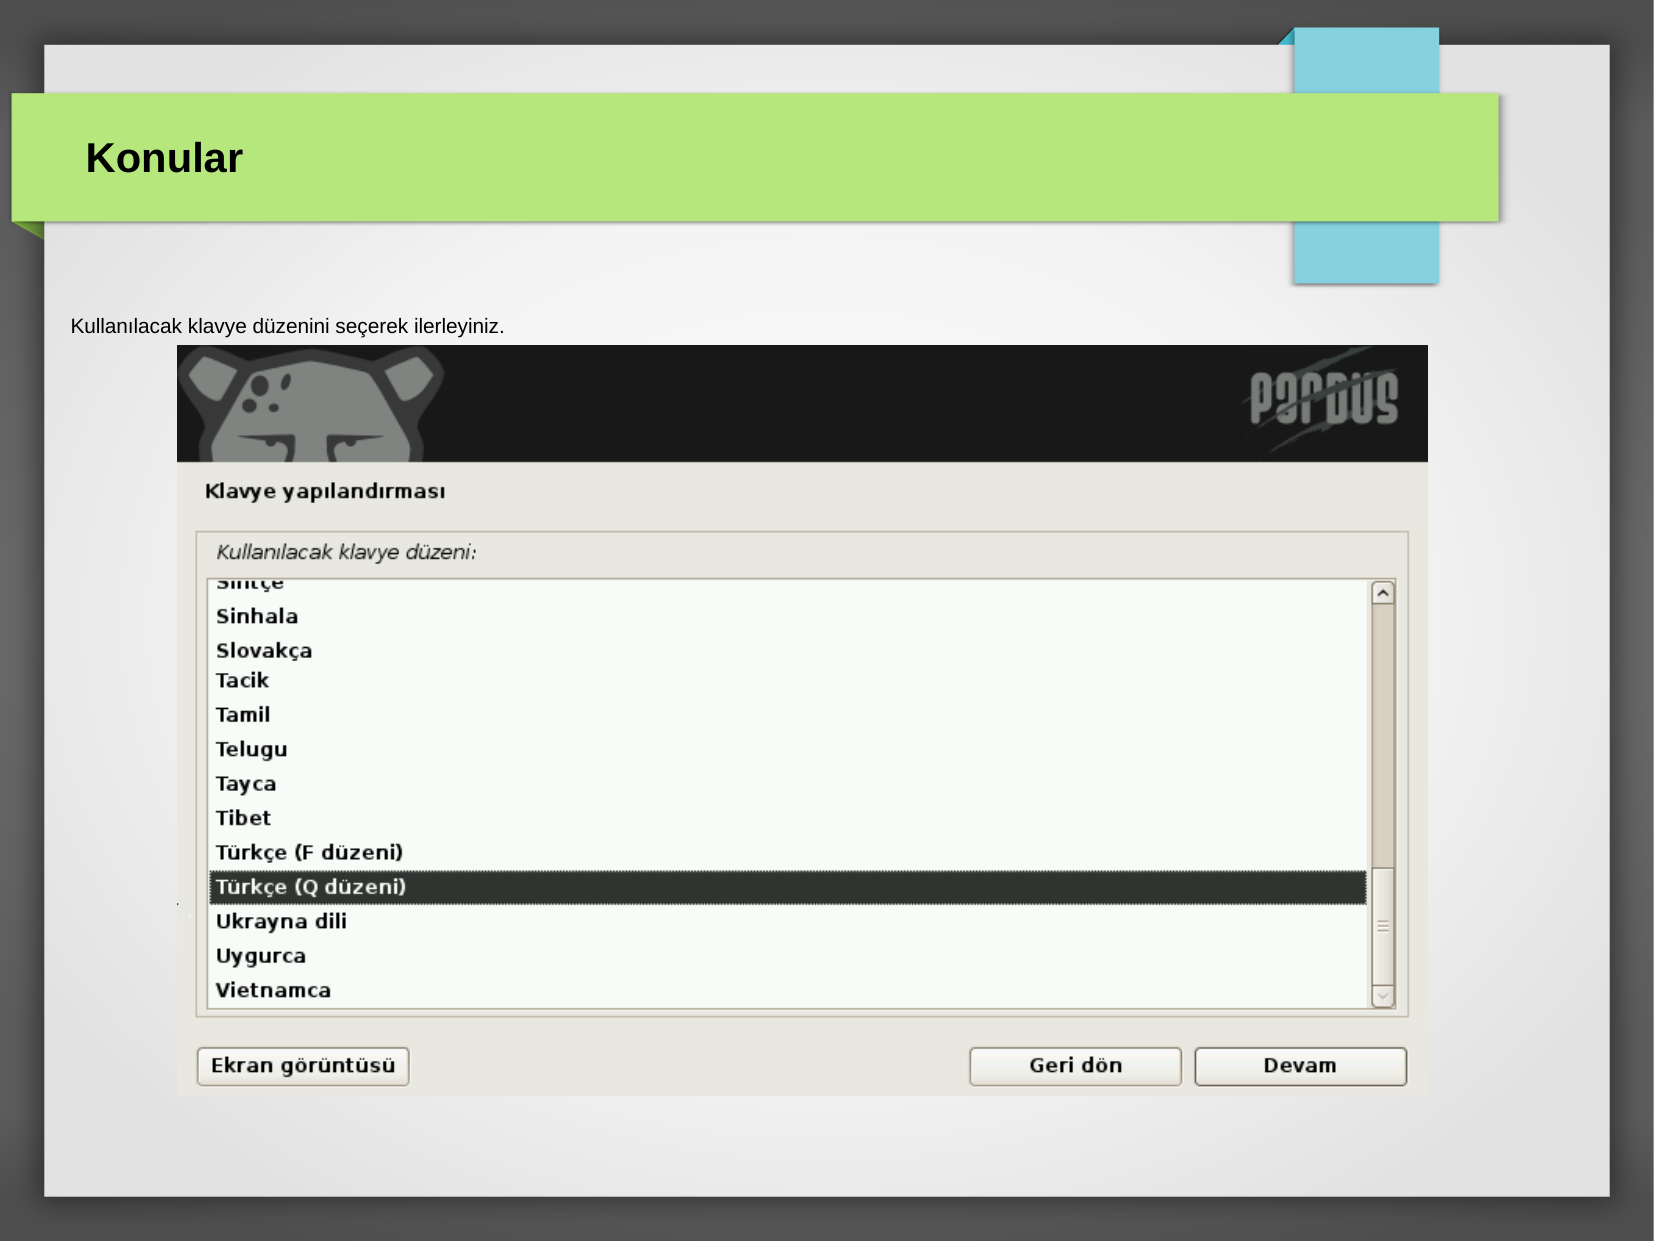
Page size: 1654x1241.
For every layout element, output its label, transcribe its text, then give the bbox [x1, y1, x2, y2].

text_box Kullanılacak klavye düzenini seçerek ilerleyiniz. [55, 307, 520, 346]
text_box Konular [70, 127, 259, 189]
picture [0, 0, 1654, 1241]
